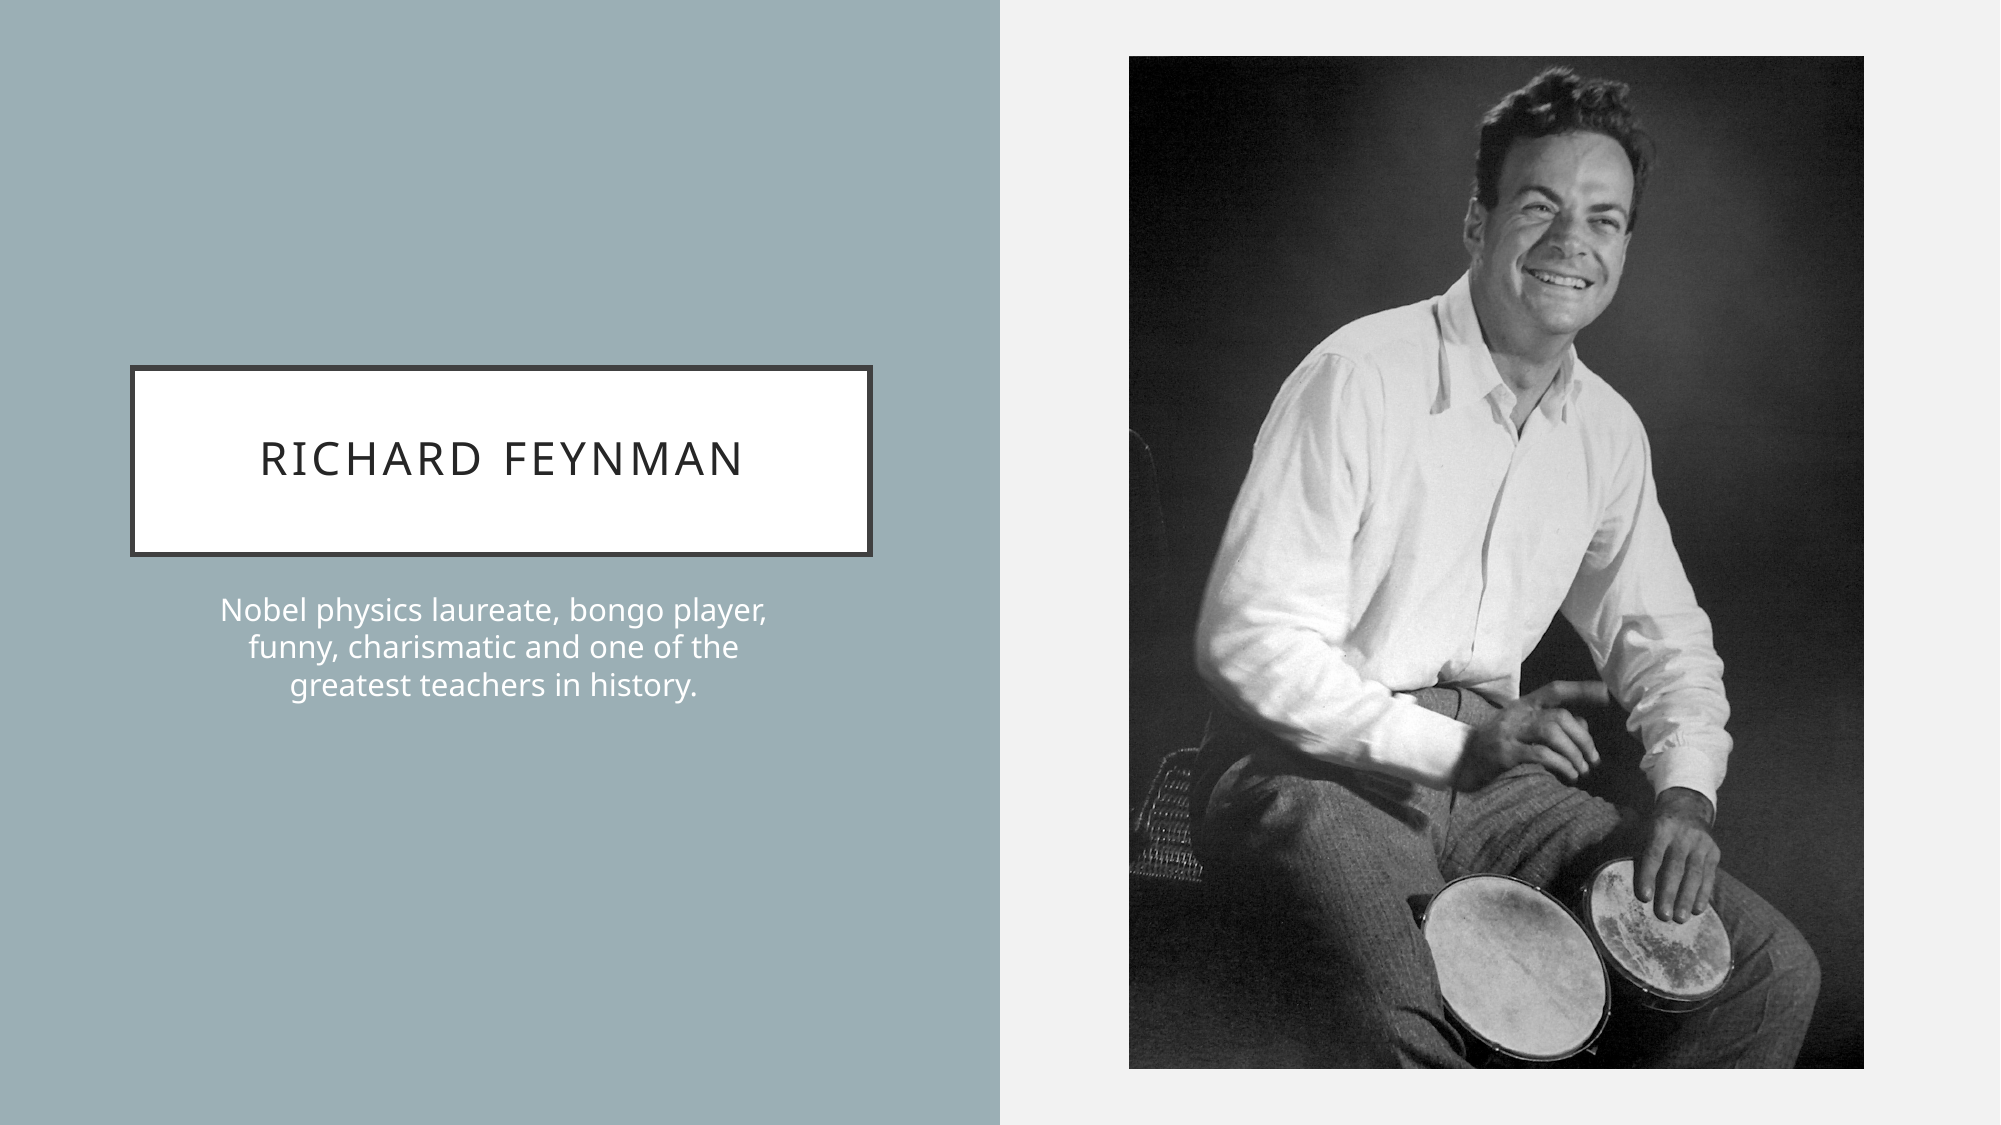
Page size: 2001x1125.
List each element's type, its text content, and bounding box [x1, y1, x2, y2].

picture [999, 0, 2000, 1125]
title Richard feynman [132, 368, 870, 555]
list Nobel physics laureate, bongo player, funny, charismatic and one of the greatest teachers in history. [183, 582, 806, 943]
